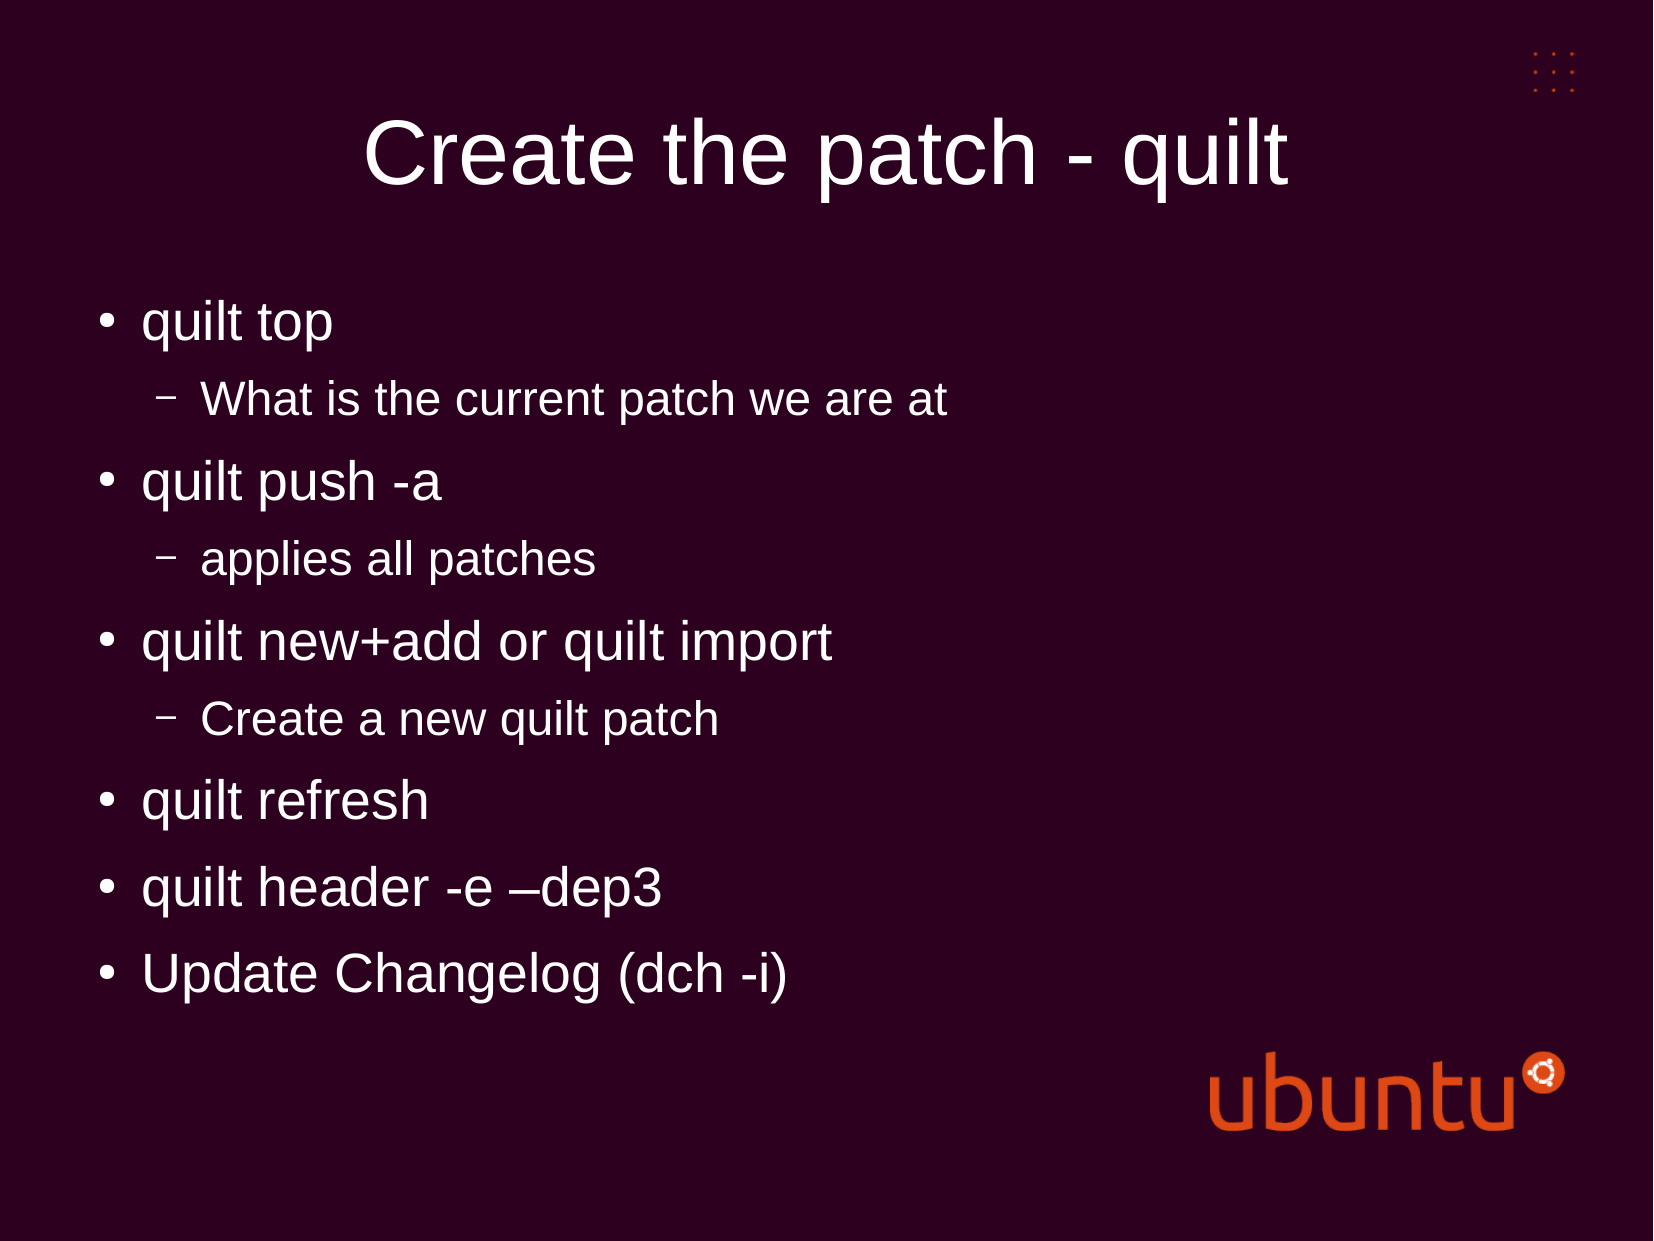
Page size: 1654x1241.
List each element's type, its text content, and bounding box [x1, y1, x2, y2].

title Create the patch - quilt [82, 49, 1571, 257]
picture [1571, 49, 1575, 94]
picture [1121, 960, 1653, 1223]
list quilt top What is the current patch we are at quilt push -a applies all patches quilt new+add or quilt import Create a new quilt patch quilt refresh quilt header -e –dep3 Update Changelog (dch -i) [82, 290, 1571, 1010]
